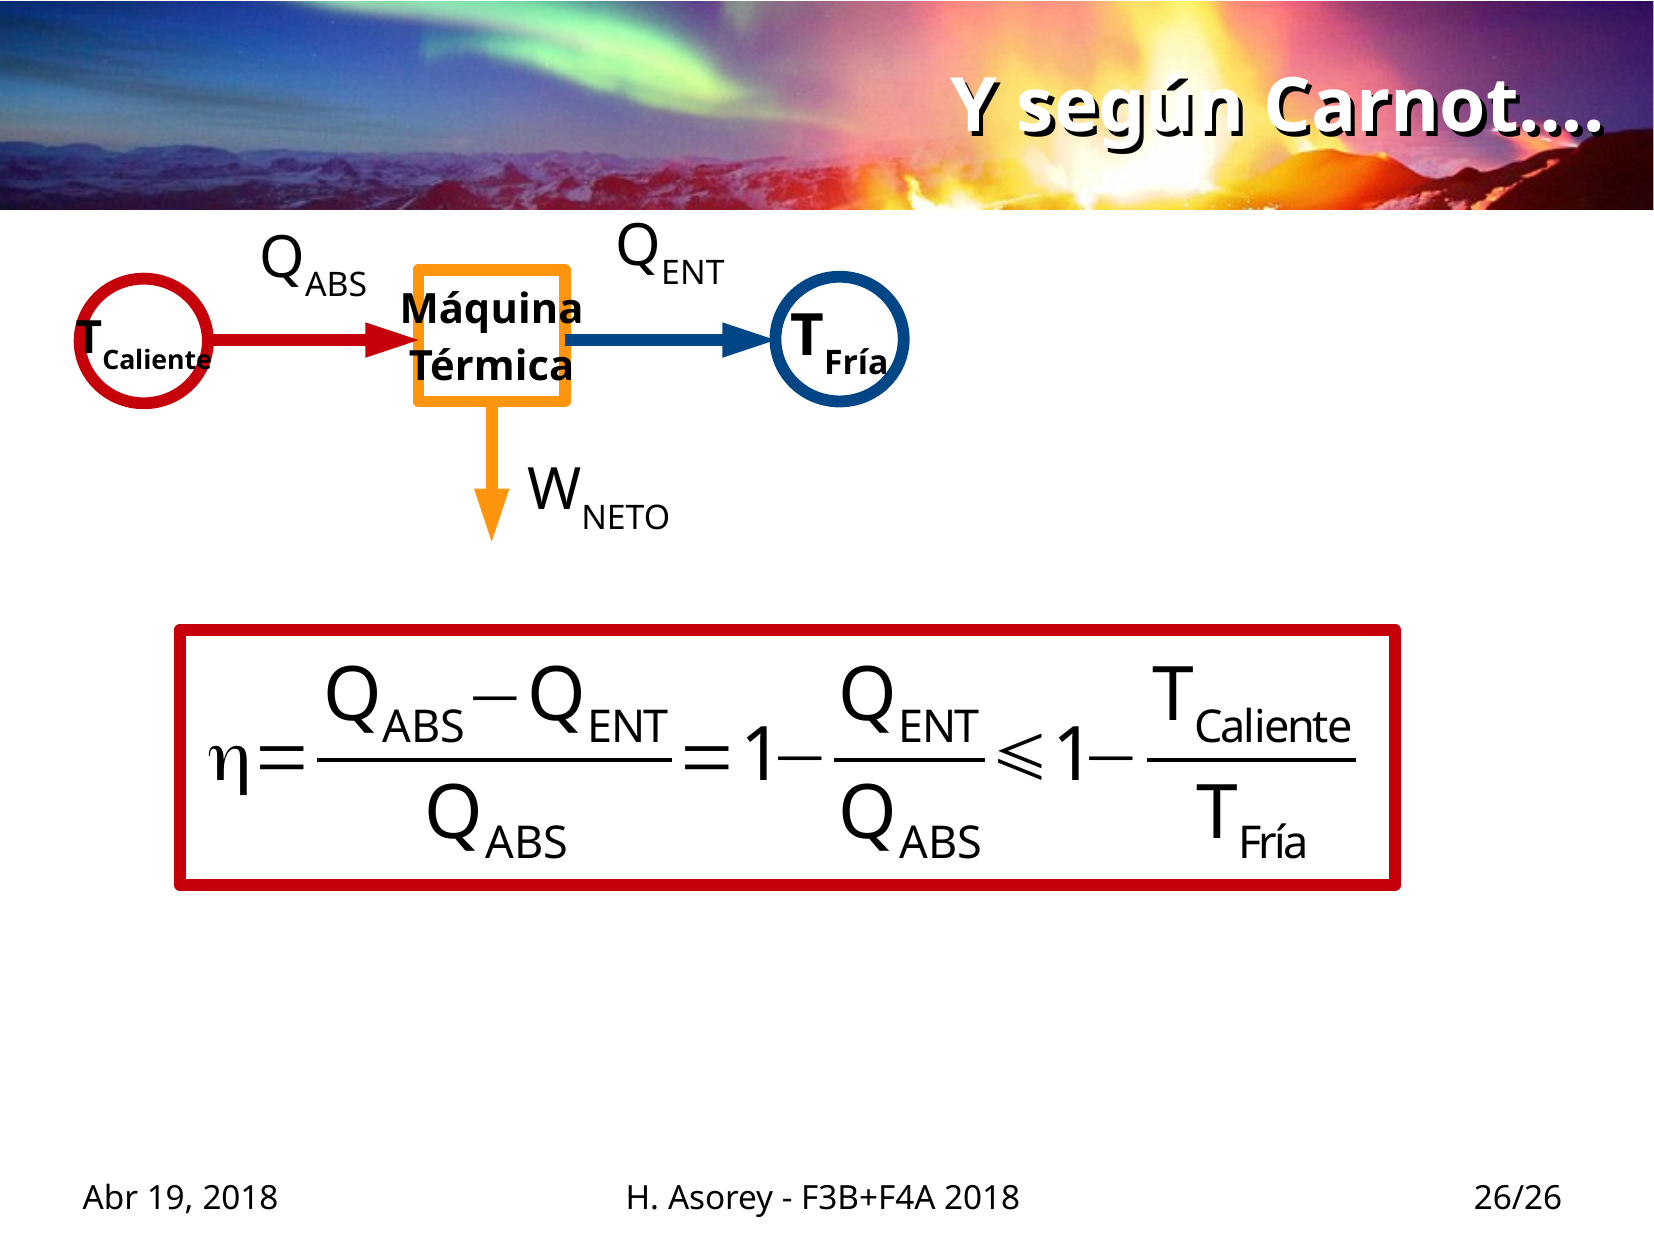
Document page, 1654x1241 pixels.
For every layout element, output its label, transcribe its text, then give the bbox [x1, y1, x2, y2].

text_box WNETO [508, 440, 689, 572]
picture [0, 1, 1654, 210]
text_box Máquina Térmica [418, 269, 565, 402]
text_box TFría [775, 276, 904, 402]
title Y según Carnot…. [45, 15, 1606, 191]
text_box TCaliente [79, 278, 208, 404]
chart [199, 648, 1366, 871]
